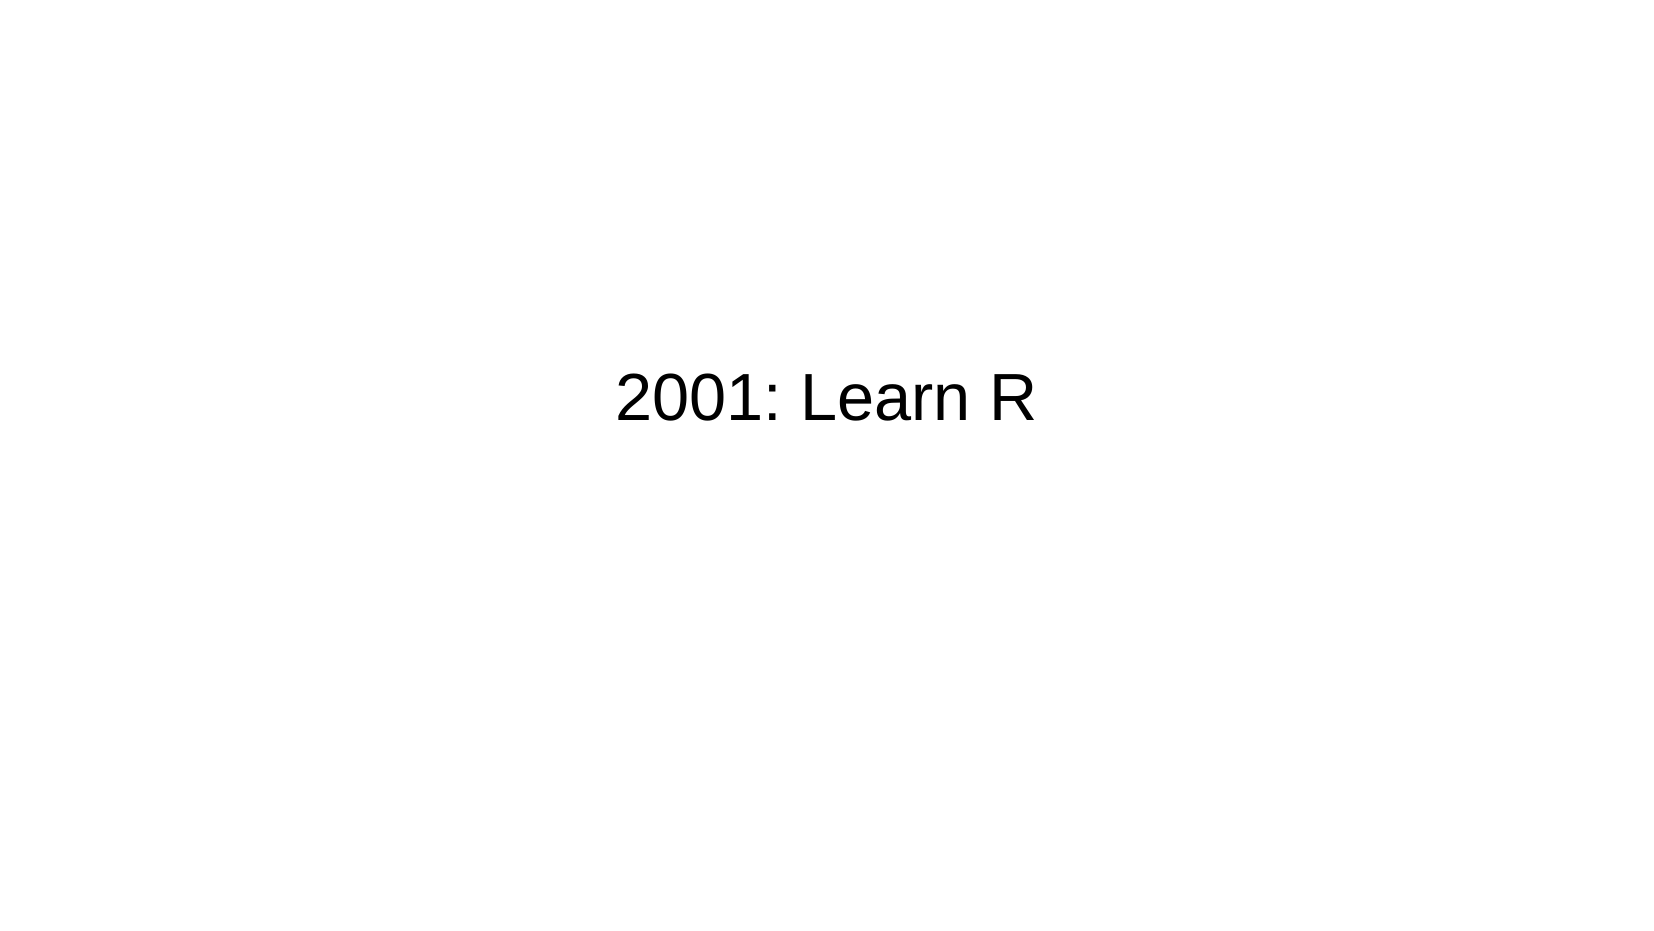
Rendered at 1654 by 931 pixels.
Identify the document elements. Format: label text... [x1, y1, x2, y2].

subtitle 2001: Learn R [82, 37, 1571, 757]
